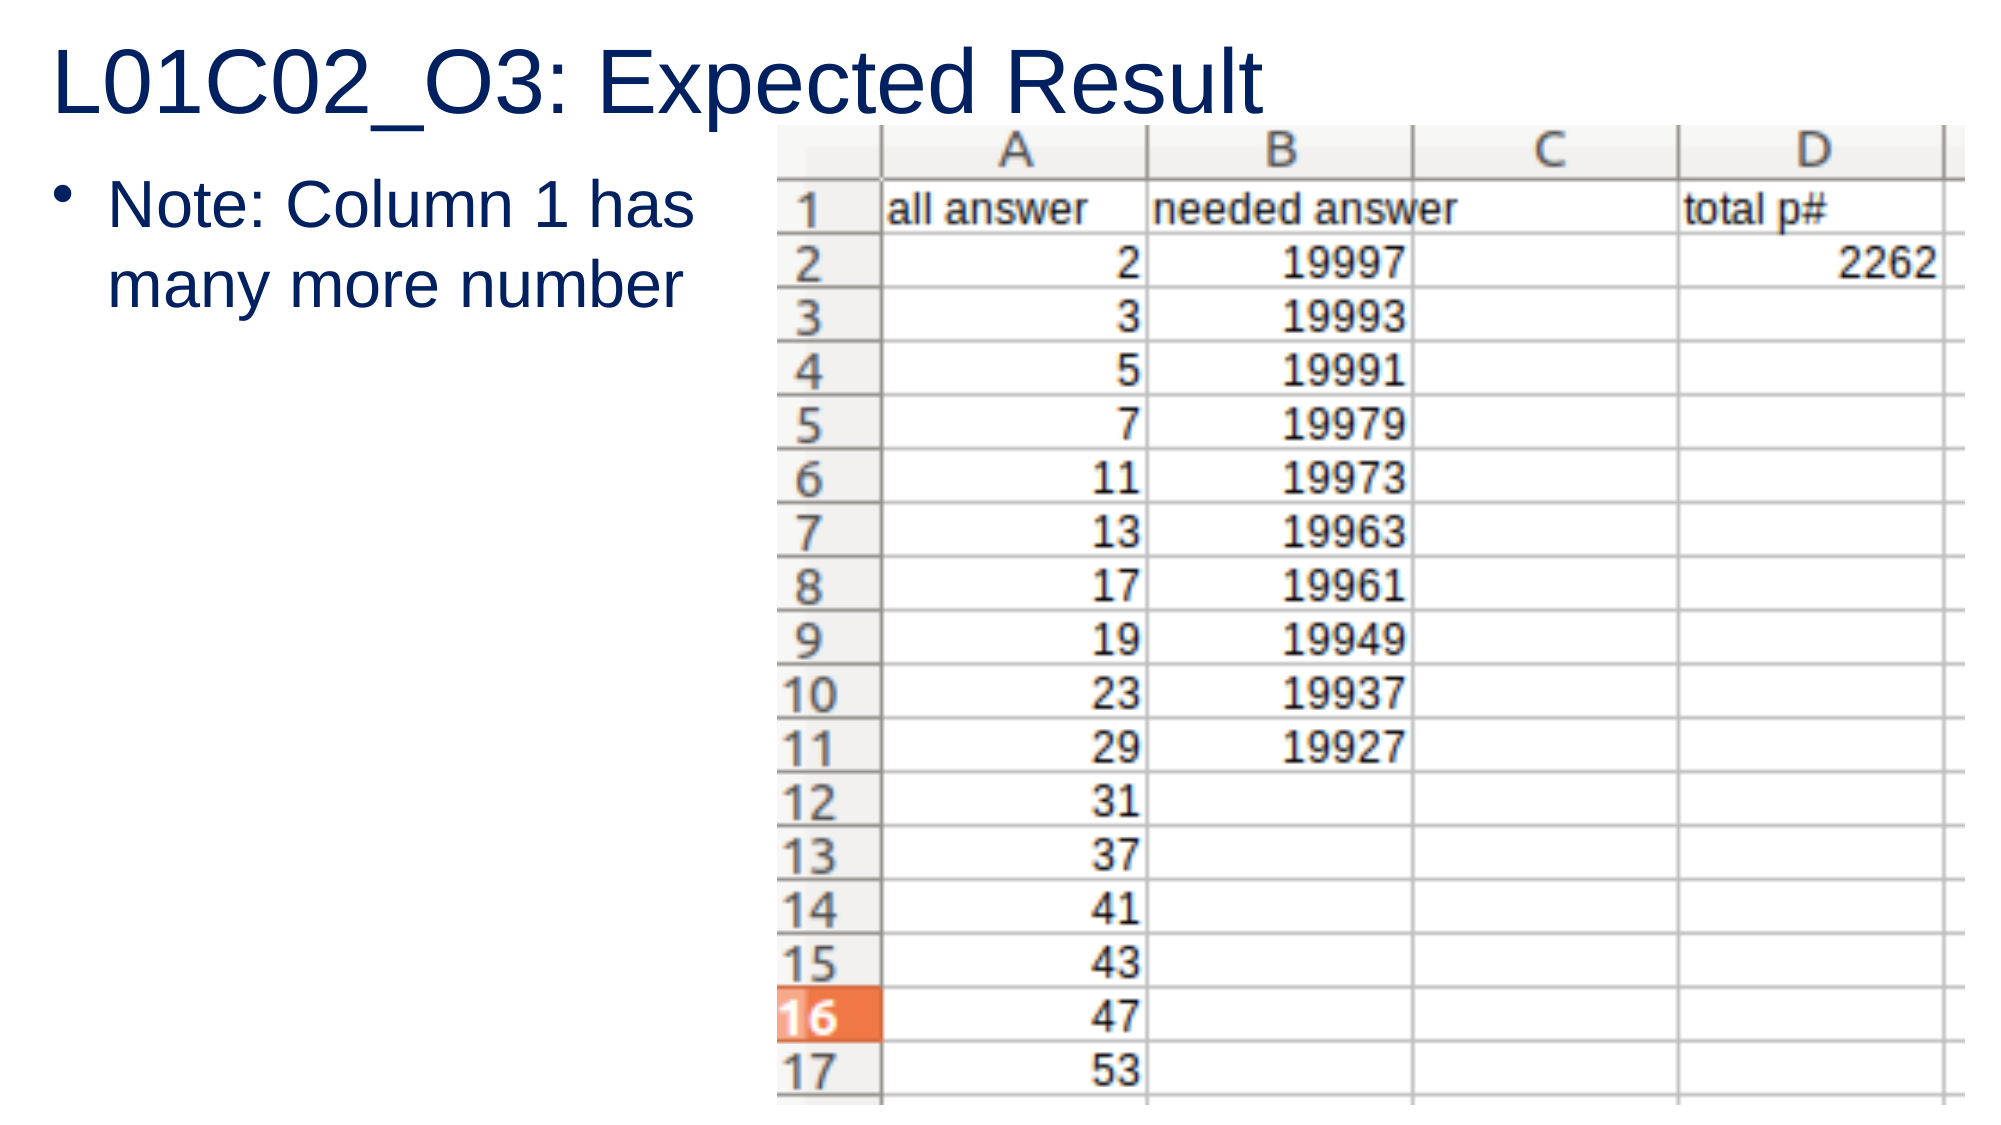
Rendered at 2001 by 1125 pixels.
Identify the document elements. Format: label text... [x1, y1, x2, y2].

picture [777, 125, 1965, 1105]
title L01C02_O3: Expected Result [36, 28, 1968, 126]
list Note: Column 1 has many more number [36, 153, 777, 1005]
